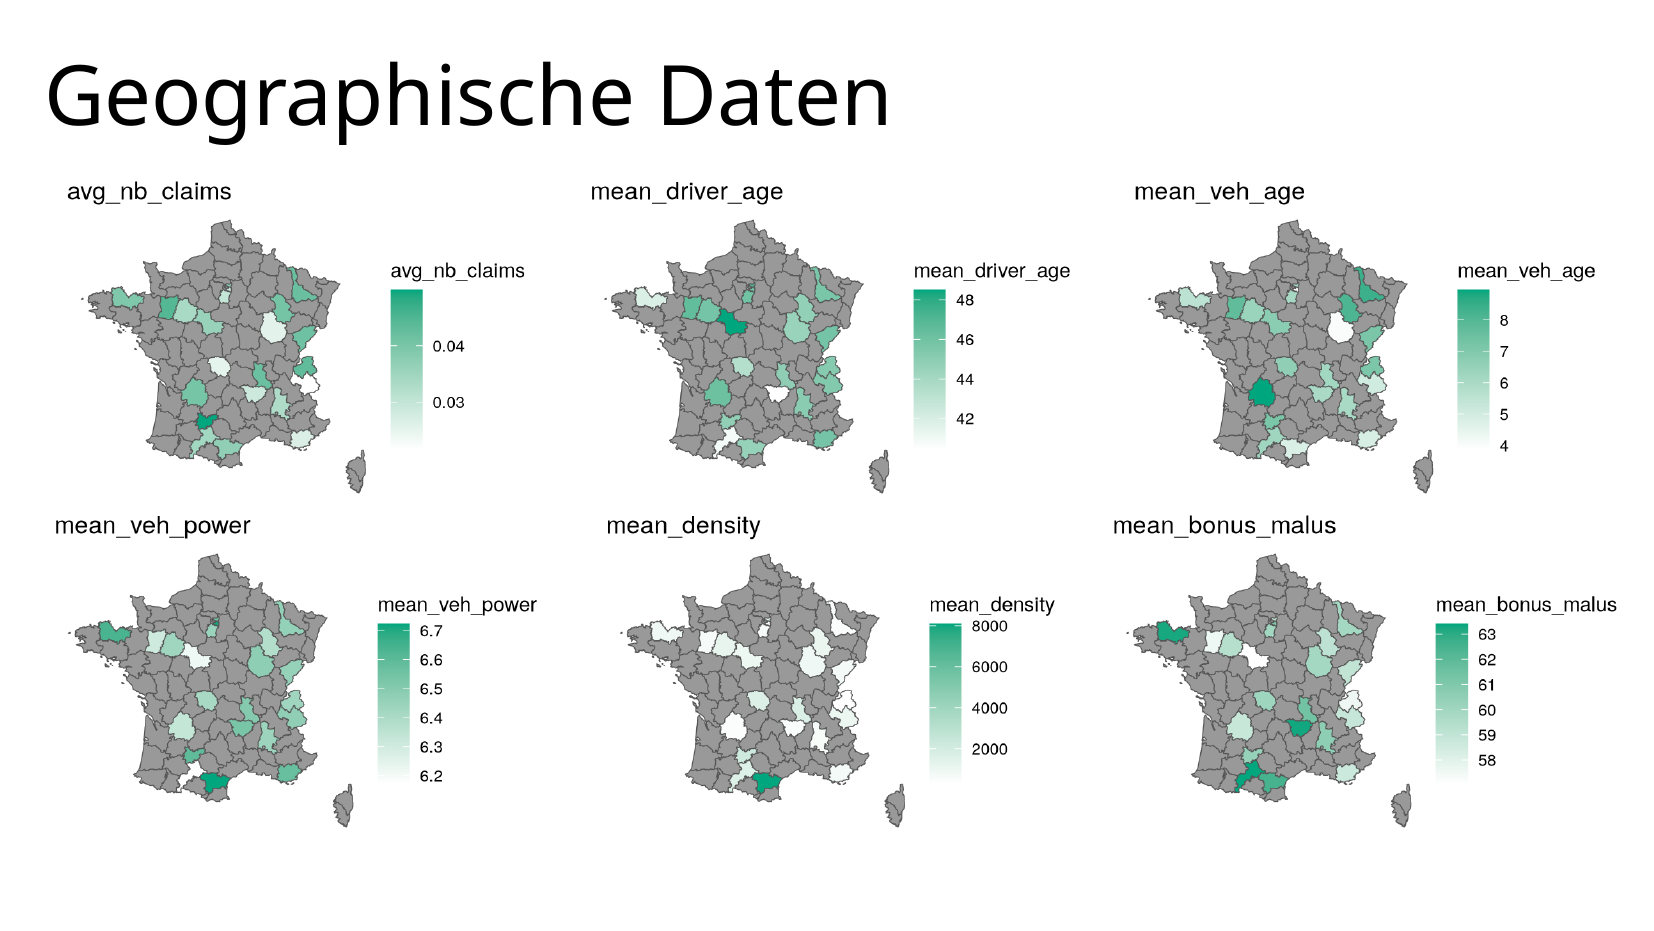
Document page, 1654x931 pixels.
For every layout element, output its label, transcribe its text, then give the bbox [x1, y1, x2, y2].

text_box Geographische Daten [29, 29, 1477, 146]
picture [29, 171, 1633, 839]
